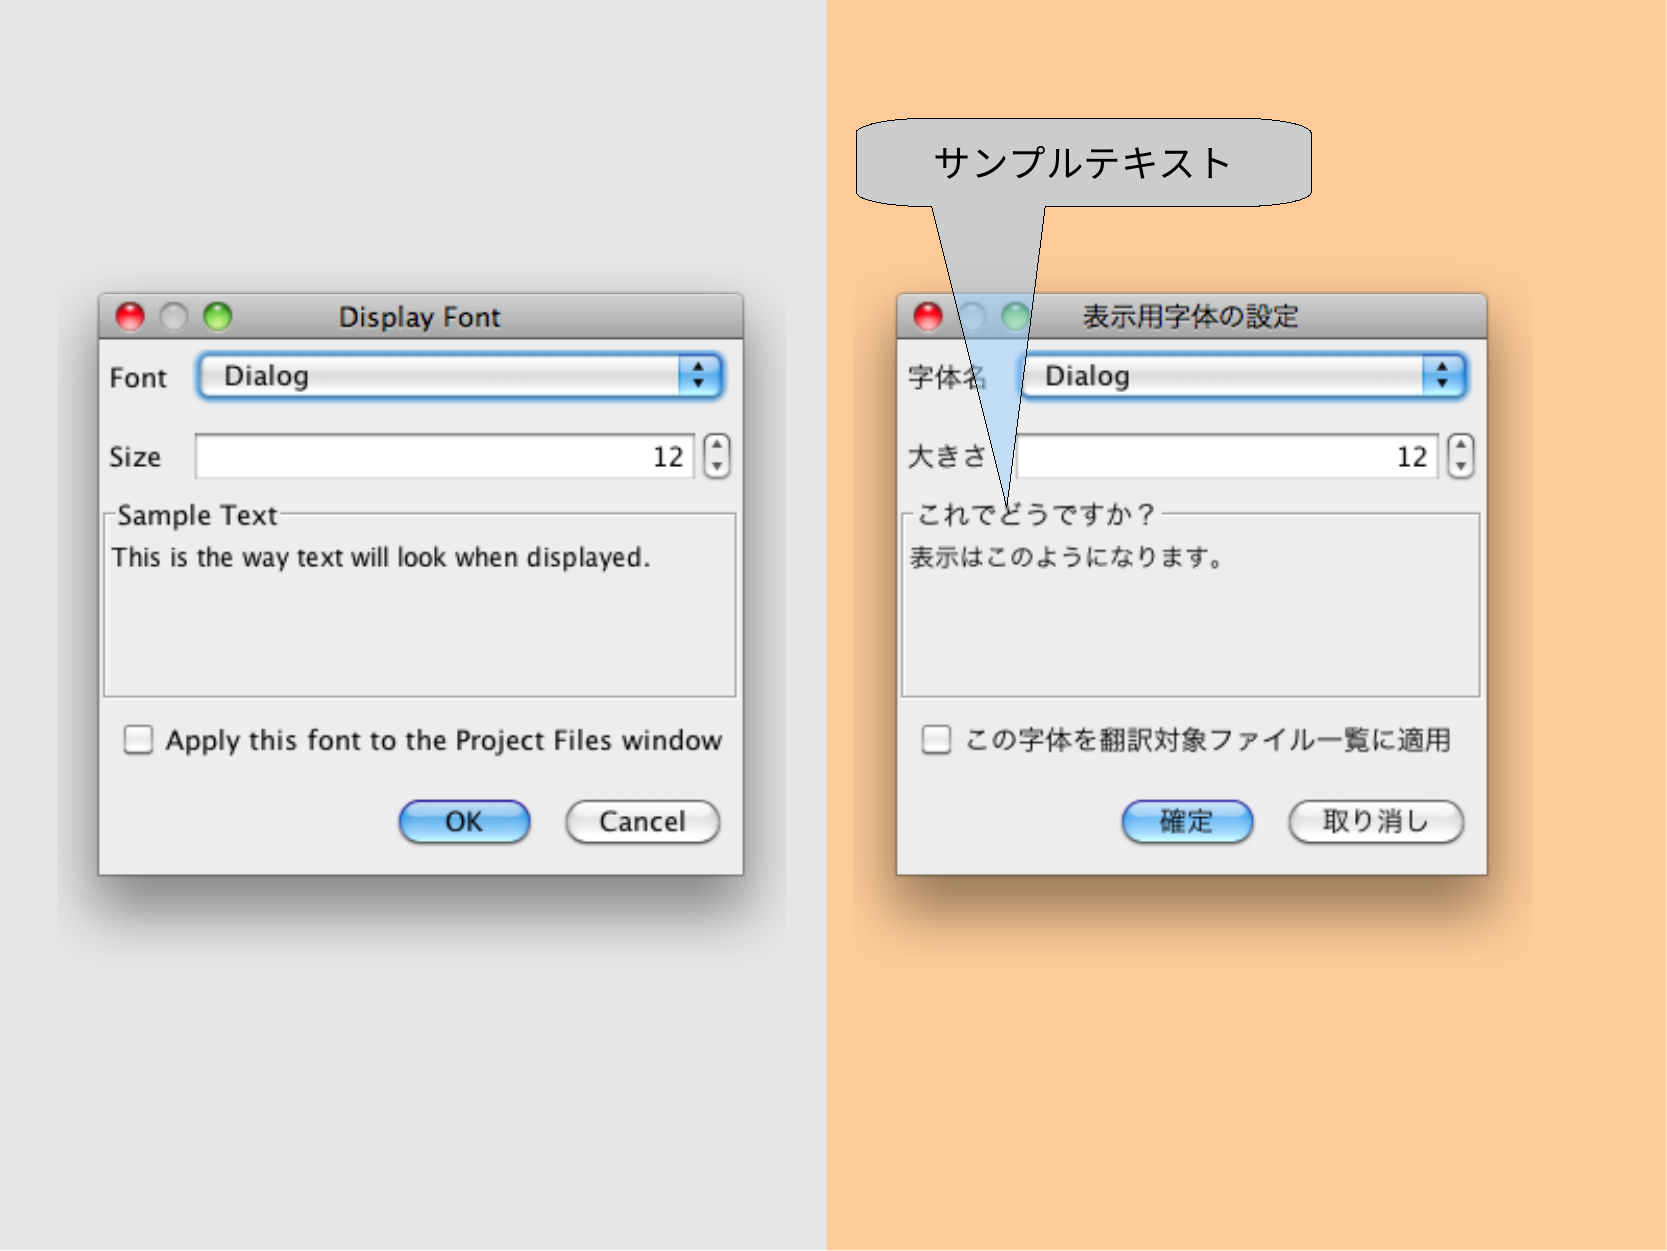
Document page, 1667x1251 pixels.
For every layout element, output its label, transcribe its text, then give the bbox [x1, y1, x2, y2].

picture [57, 242, 787, 990]
picture [852, 242, 1533, 990]
text_box [826, 0, 1667, 1251]
text_box サンプルテキスト [856, 118, 1312, 507]
